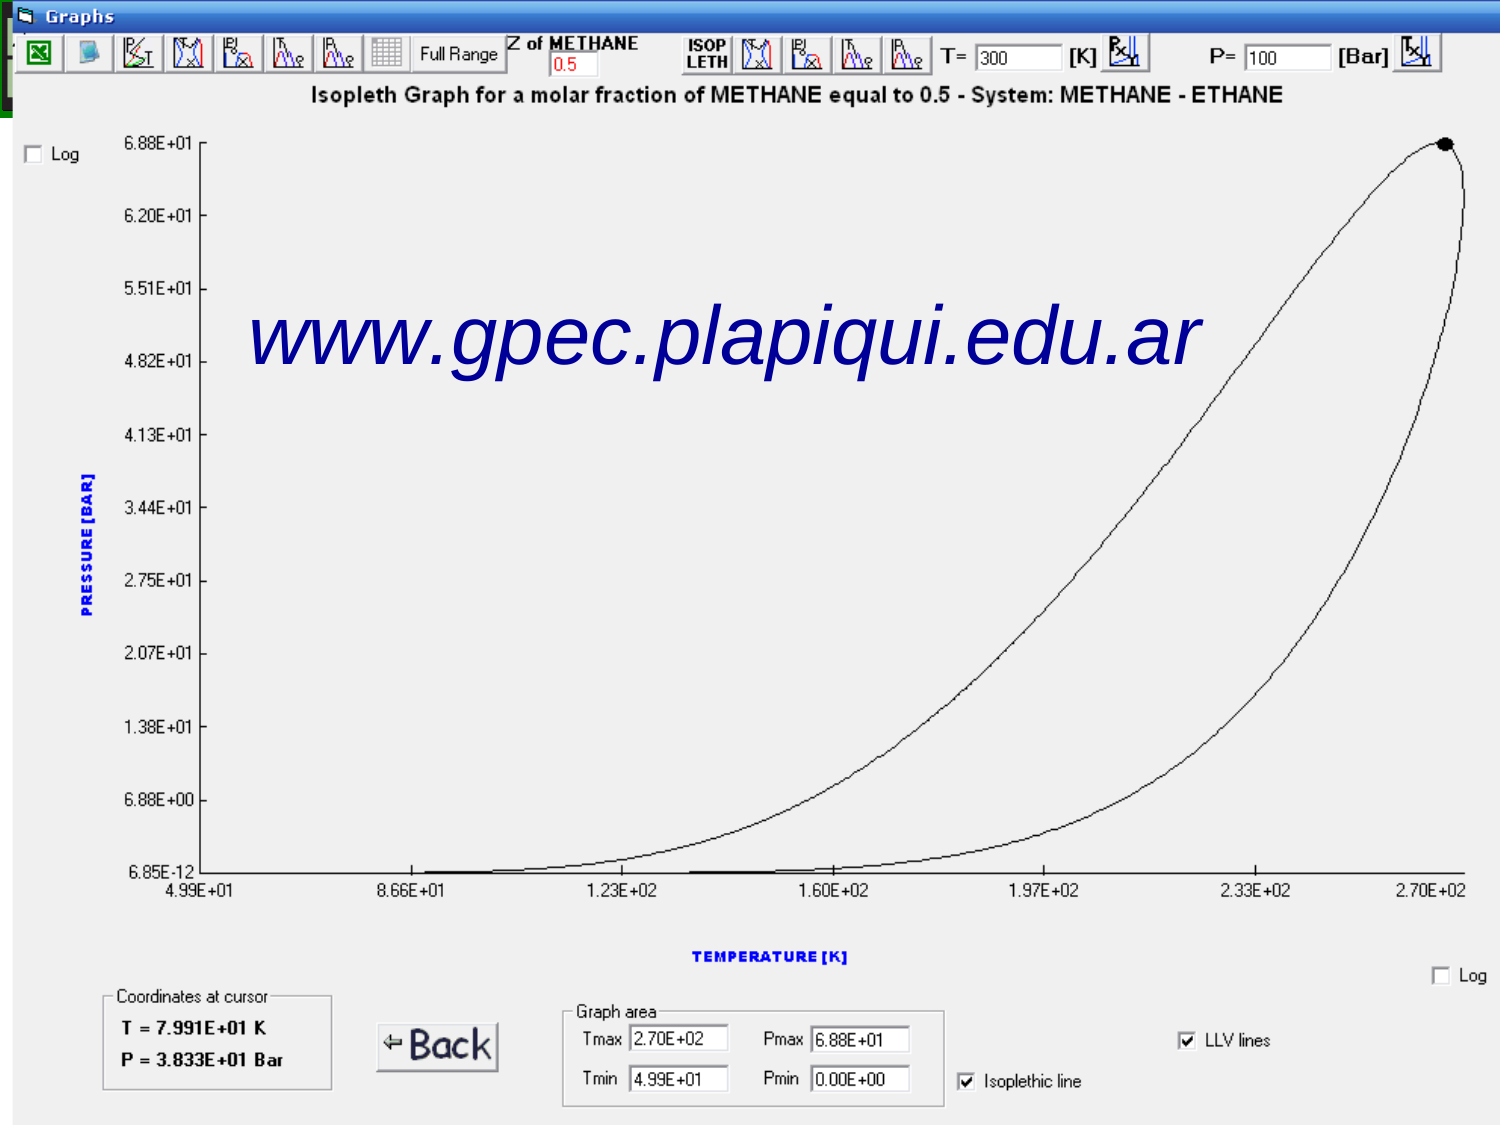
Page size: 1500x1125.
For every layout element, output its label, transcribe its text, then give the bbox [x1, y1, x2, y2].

text_box www.gpec.plapiqui.edu.ar [212, 237, 1238, 425]
picture [2, 0, 1500, 1125]
